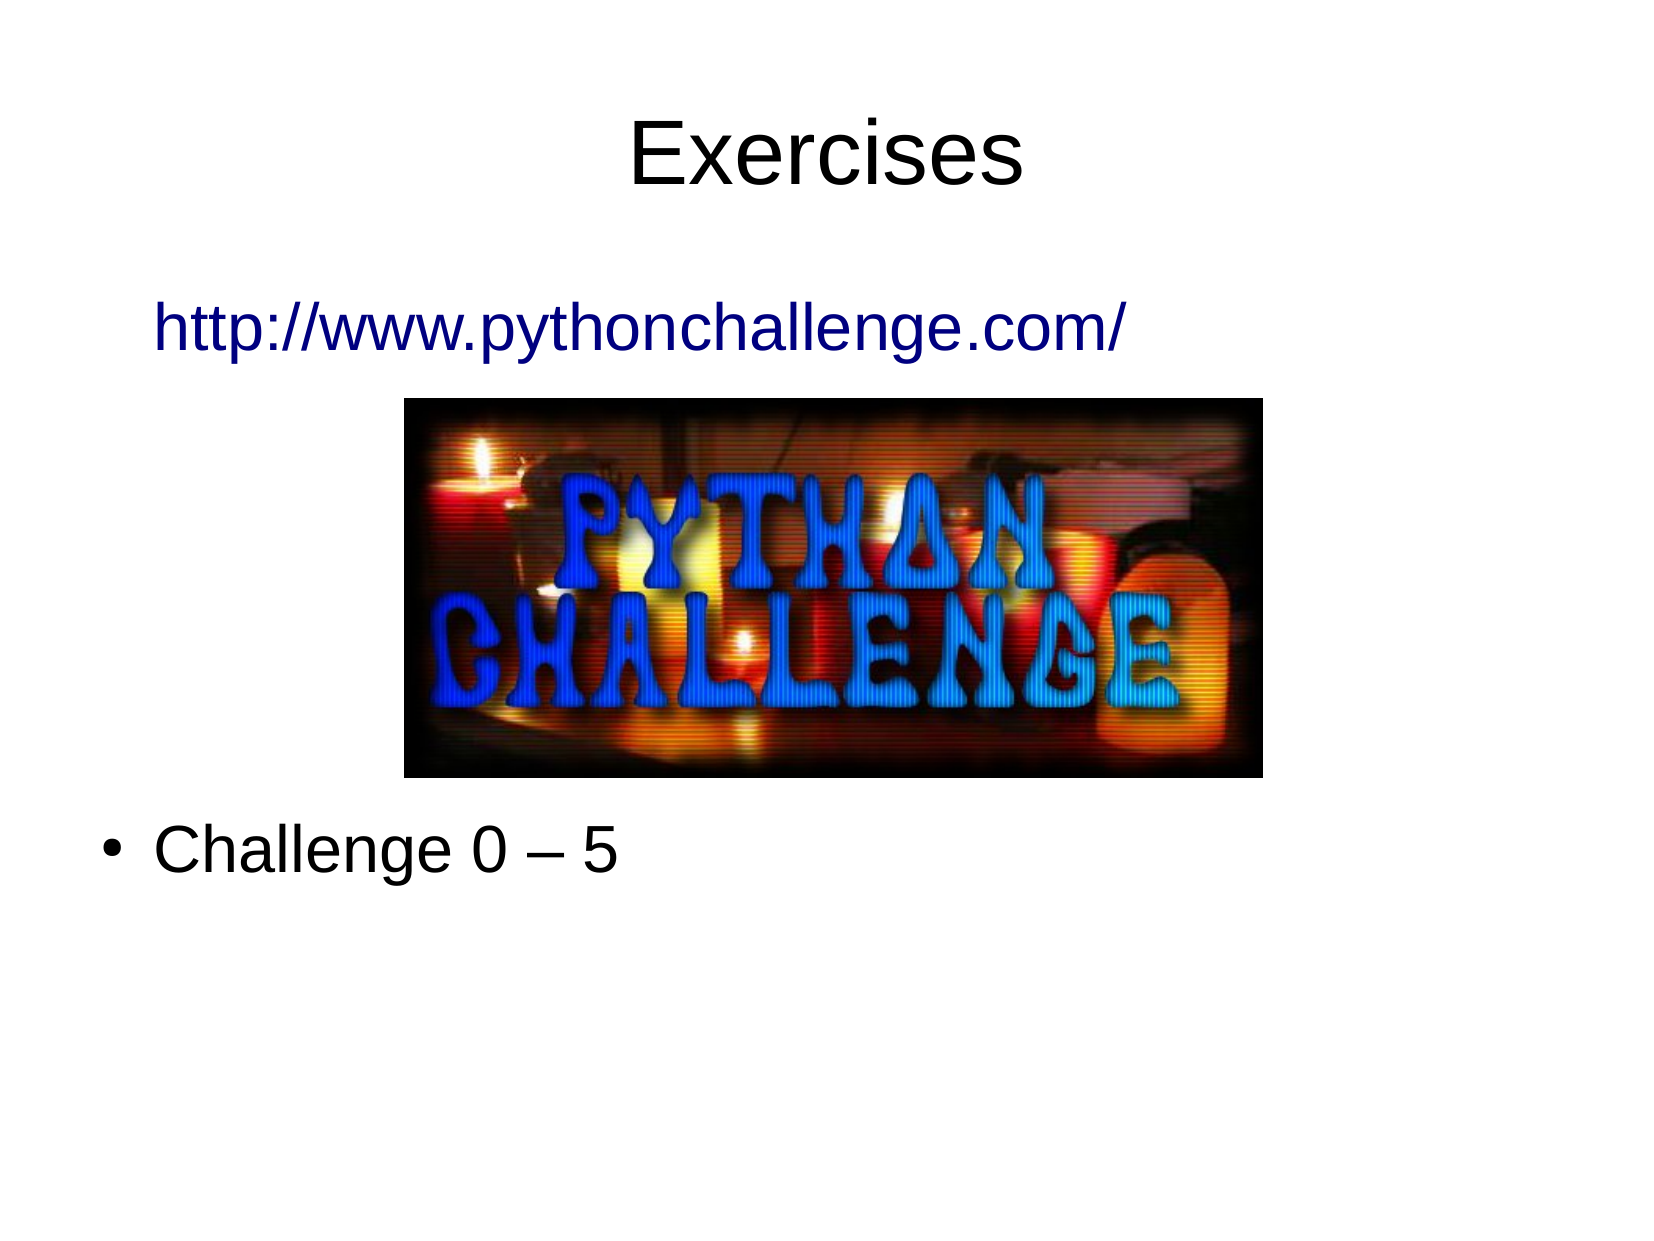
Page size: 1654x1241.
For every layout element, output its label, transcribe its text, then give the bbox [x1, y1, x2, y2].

title Exercises [82, 49, 1571, 257]
picture [404, 398, 1263, 778]
list http://www.pythonchallenge.com/ Challenge 0 – 5 [82, 290, 1571, 1010]
